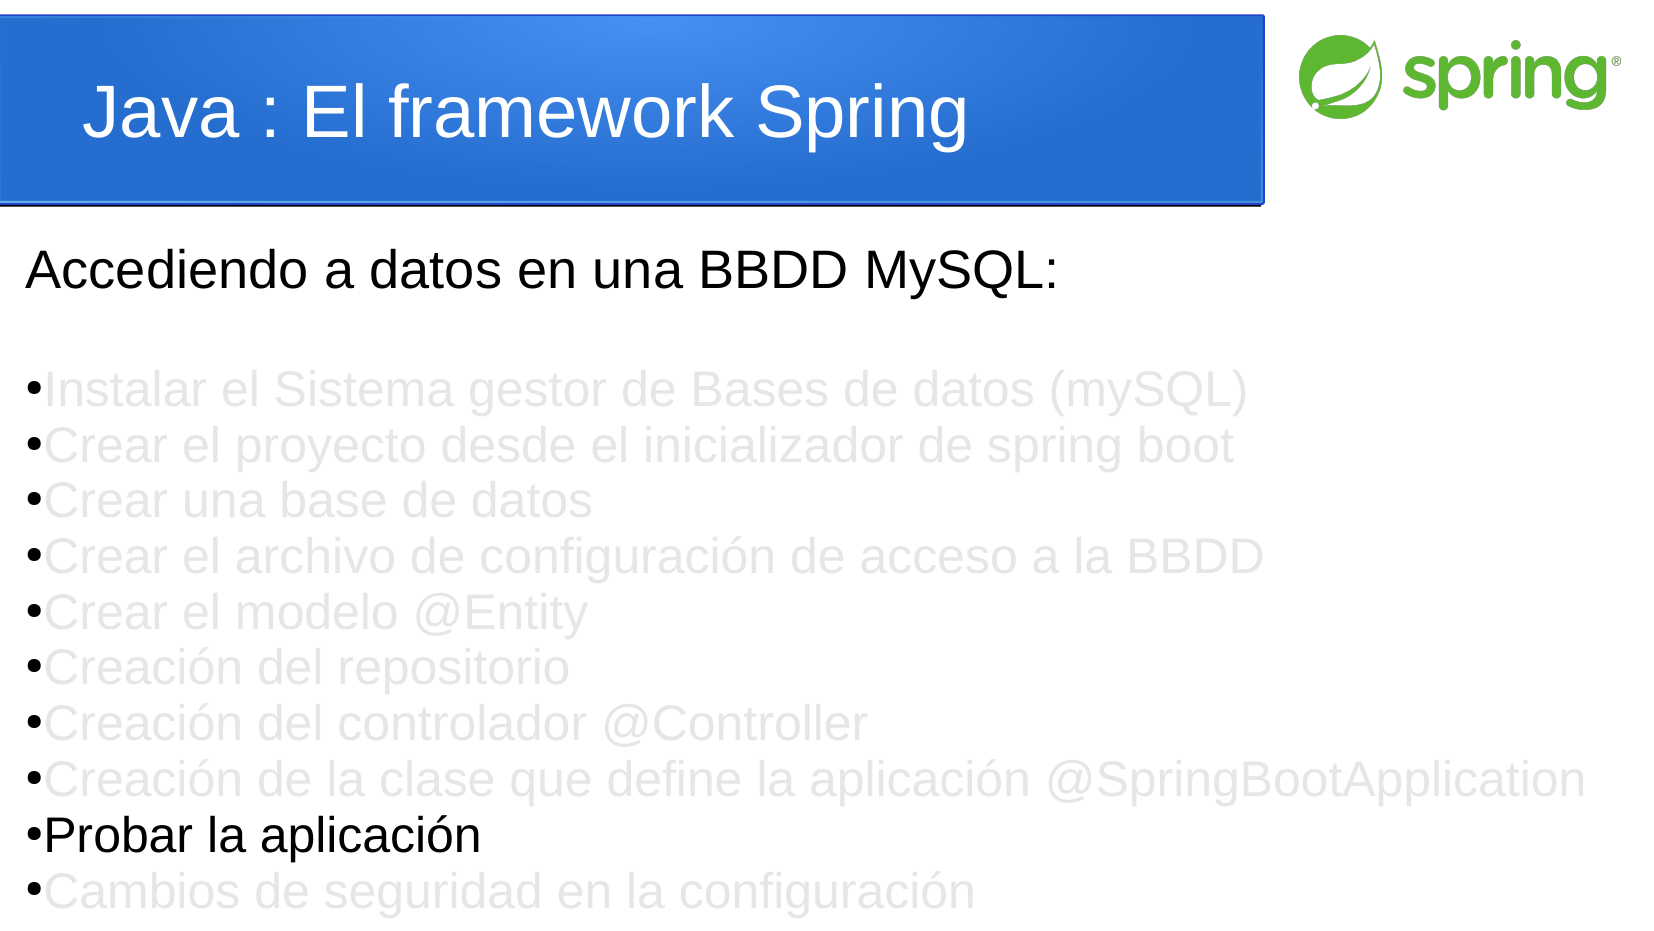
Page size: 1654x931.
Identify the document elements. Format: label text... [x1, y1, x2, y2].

picture [1299, 35, 1621, 119]
title Java : El framework Spring [82, 35, 1235, 164]
subtitle Accediendo a datos en una BBDD MySQL: Instalar el Sistema gestor de Bases de datos (mySQL) Crear el proyecto desde el inicializador de spring boot Crear una base de datos Crear el archivo de configuración de acceso a la BBDD Crear el modelo @Entity Creación del repositorio Creación del controlador @Controller Creación de la clase que define la aplicación @SpringBootApplication Probar la aplicación Cambios de seguridad en la configuración [25, 164, 1644, 931]
